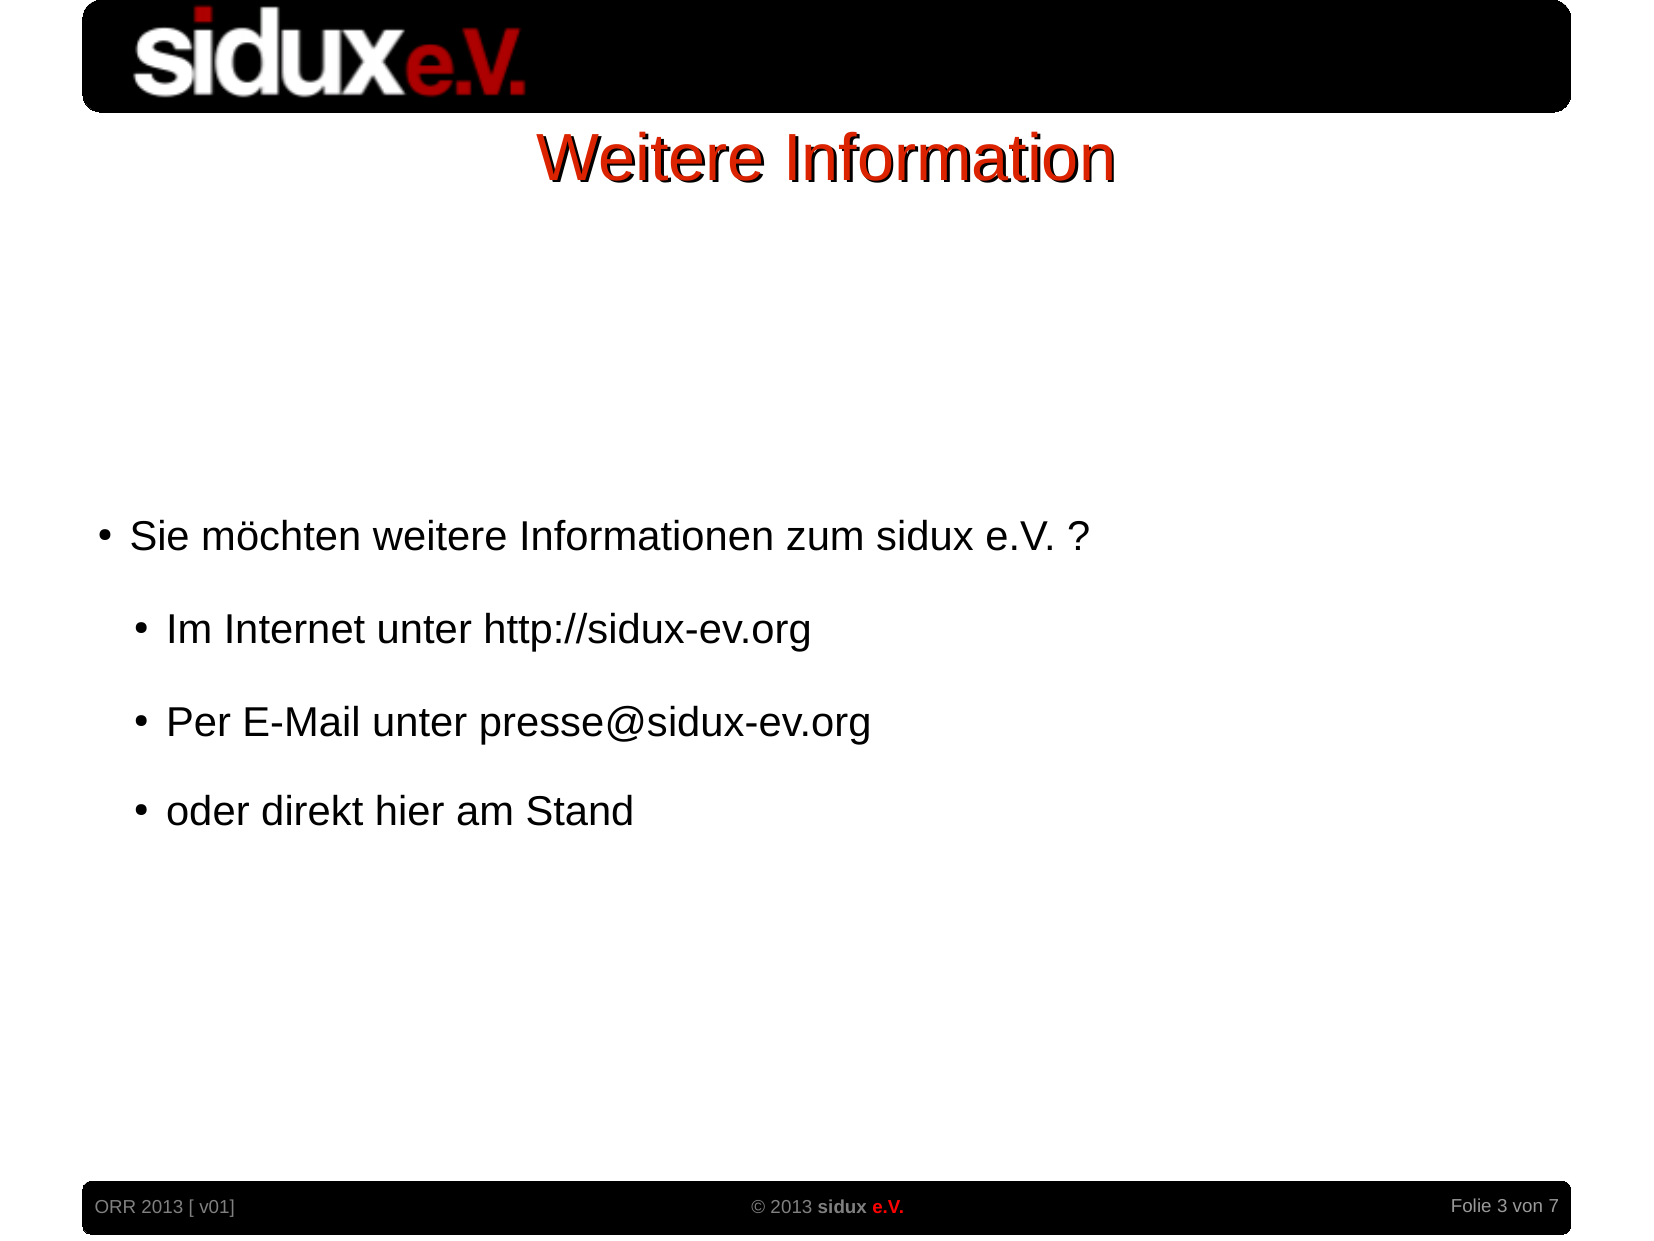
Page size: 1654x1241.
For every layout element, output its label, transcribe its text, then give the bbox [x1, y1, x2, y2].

text_box Weitere Information [82, 112, 1571, 213]
text_box Sie möchten weitere Informationen zum sidux e.V. ? Im Internet unter http://sidux-ev.org Per E-Mail unter presse@sidux-ev.org oder direkt hier am Stand [82, 224, 1571, 1170]
picture [113, 0, 532, 110]
